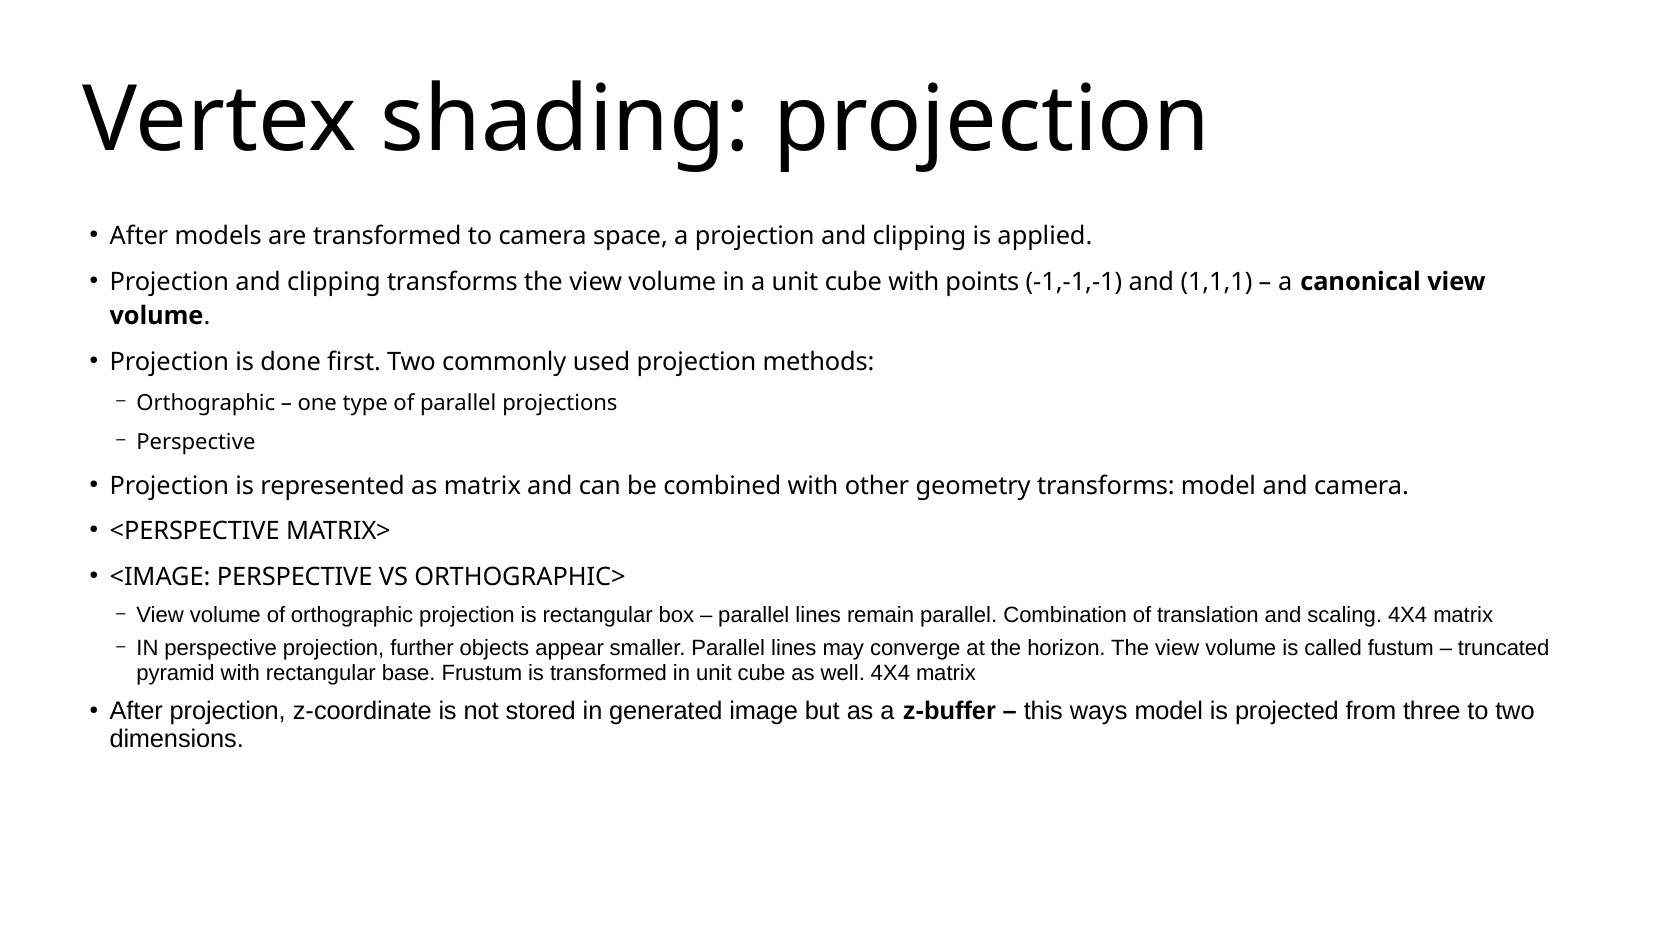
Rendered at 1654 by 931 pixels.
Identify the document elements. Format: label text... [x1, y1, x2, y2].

list After models are transformed to camera space, a projection and clipping is applied. Projection and clipping transforms the view volume in a unit cube with points (-1,-1,-1) and (1,1,1) – a canonical view volume. Projection is done first. Two commonly used projection methods: Orthographic – one type of parallel projections Perspective Projection is represented as matrix and can be combined with other geometry transforms: model and camera. <PERSPECTIVE MATRIX> <IMAGE: PERSPECTIVE VS ORTHOGRAPHIC> View volume of orthographic projection is rectangular box – parallel lines remain parallel. Combination of translation and scaling. 4X4 matrix IN perspective projection, further objects appear smaller. Parallel lines may converge at the horizon. The view volume is called fustum – truncated pyramid with rectangular base. Frustum is transformed in unit cube as well. 4X4 matrix After projection, z-coordinate is not stored in generated image but as a z-buffer – this ways model is projected from three to two dimensions. [82, 217, 1571, 758]
title Vertex shading: projection [82, 37, 1571, 193]
